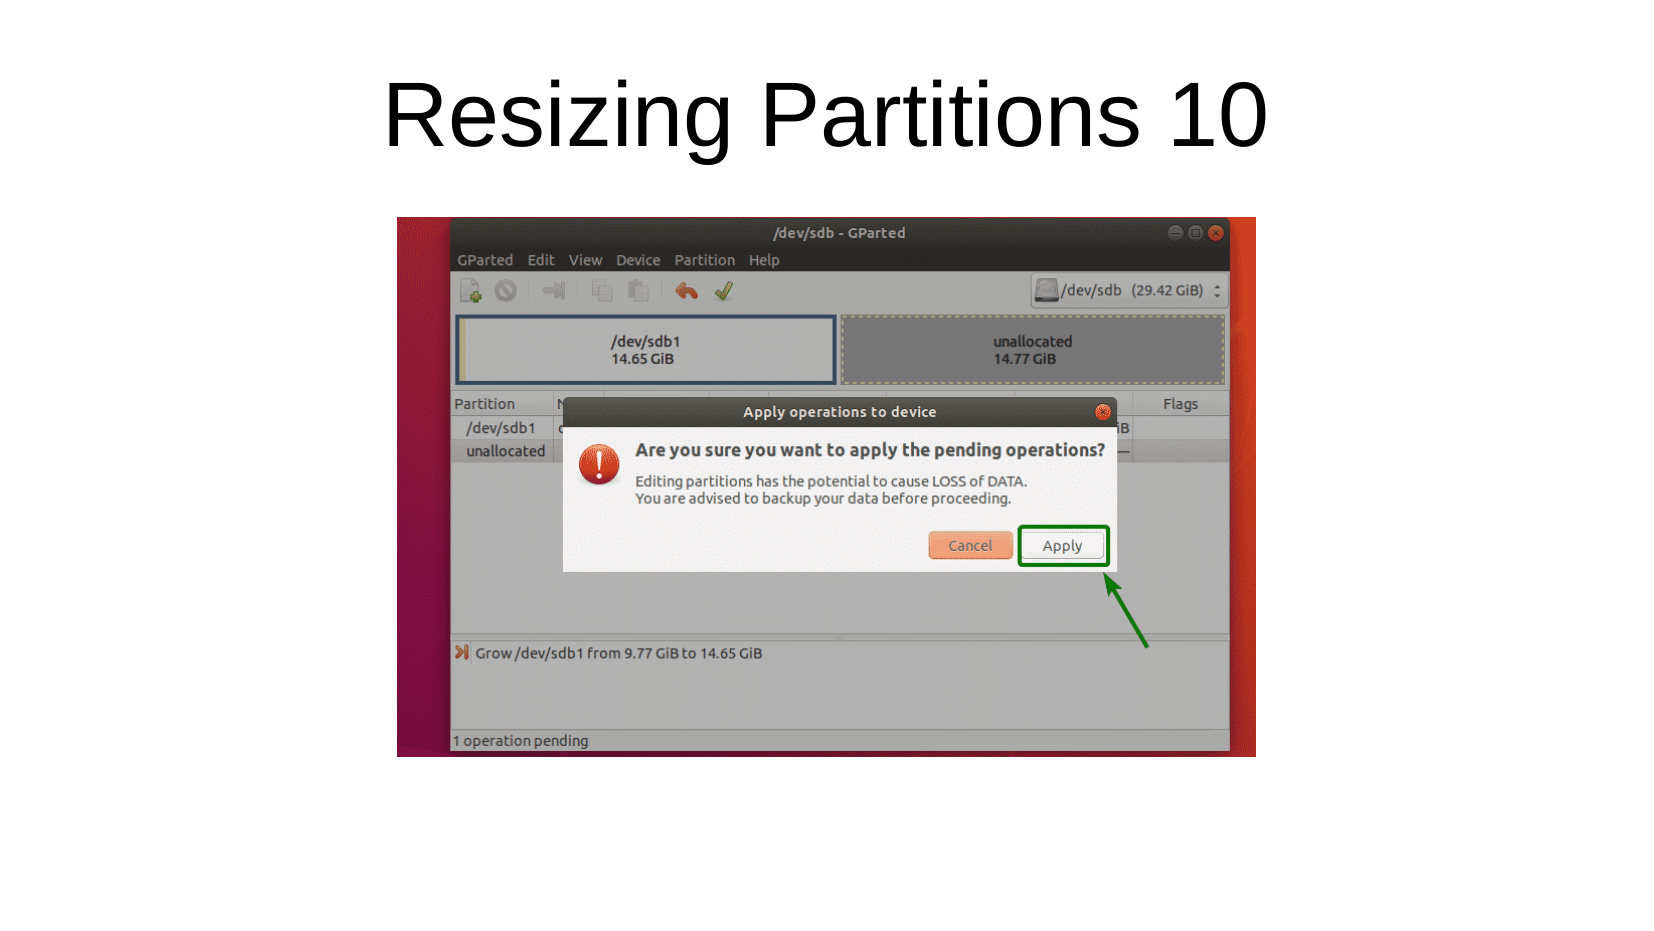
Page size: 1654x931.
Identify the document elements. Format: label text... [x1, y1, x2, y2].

title Resizing Partitions 10 [82, 37, 1571, 193]
picture [397, 217, 1256, 758]
